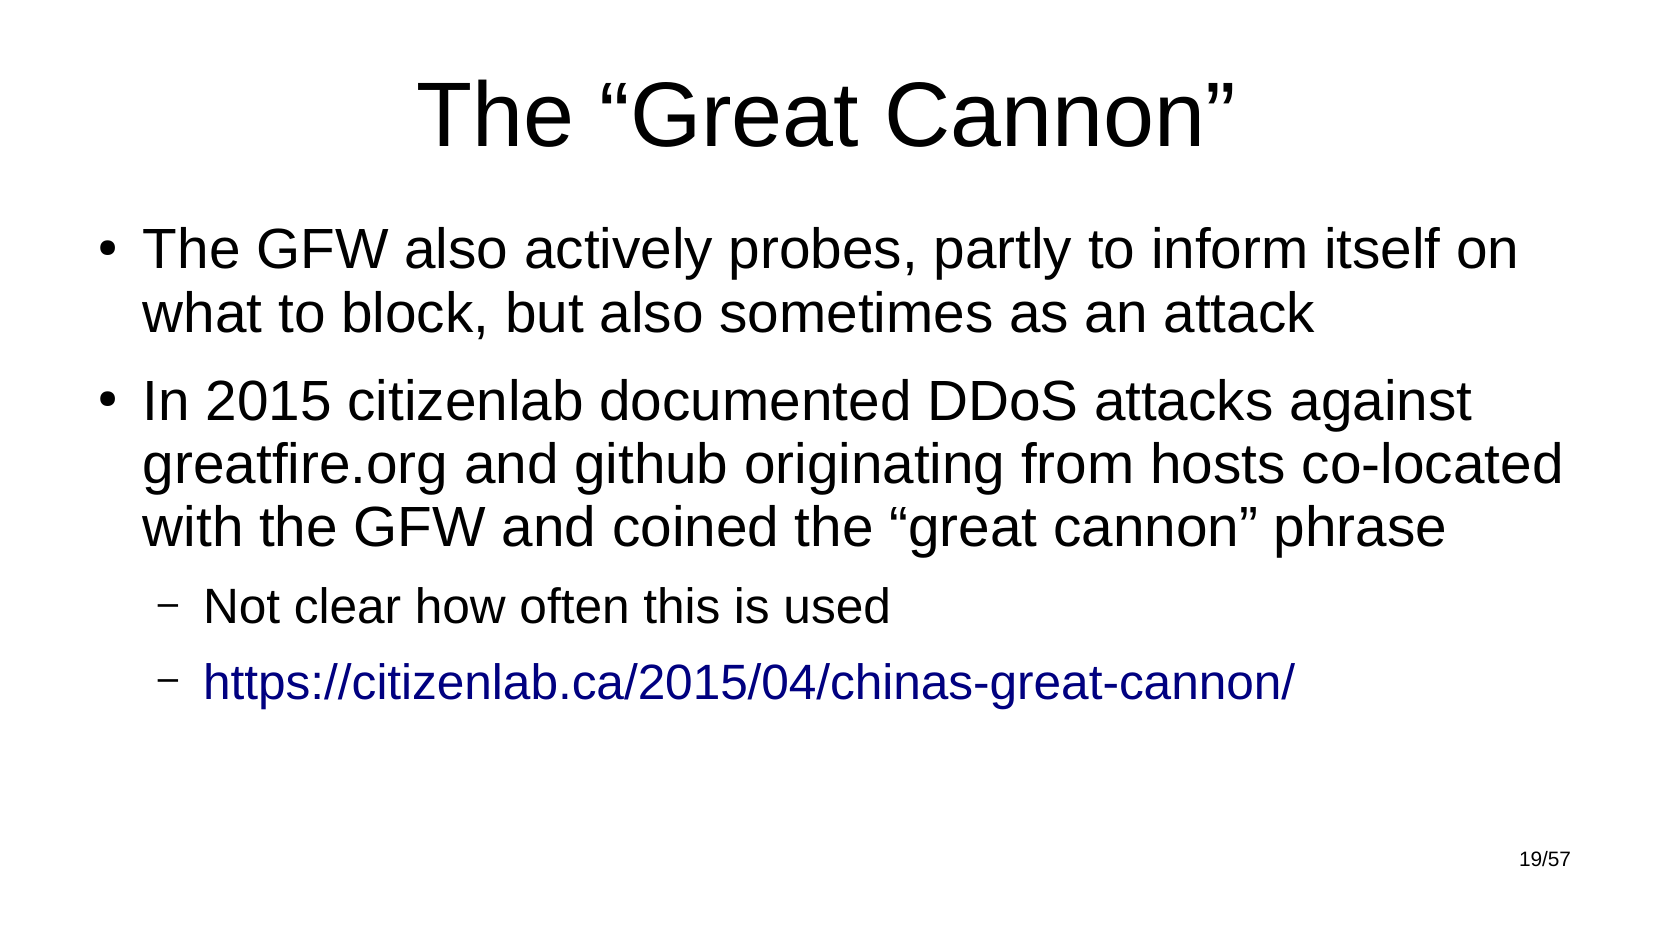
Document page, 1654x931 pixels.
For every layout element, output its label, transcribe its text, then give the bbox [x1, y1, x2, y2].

list The GFW also actively probes, partly to inform itself on what to block, but also sometimes as an attack In 2015 citizenlab documented DDoS attacks against greatfire.org and github originating from hosts co-located with the GFW and coined the “great cannon” phrase Not clear how often this is used https://citizenlab.ca/2015/04/chinas-great-cannon/ [82, 217, 1571, 758]
title The “Great Cannon” [82, 37, 1571, 193]
